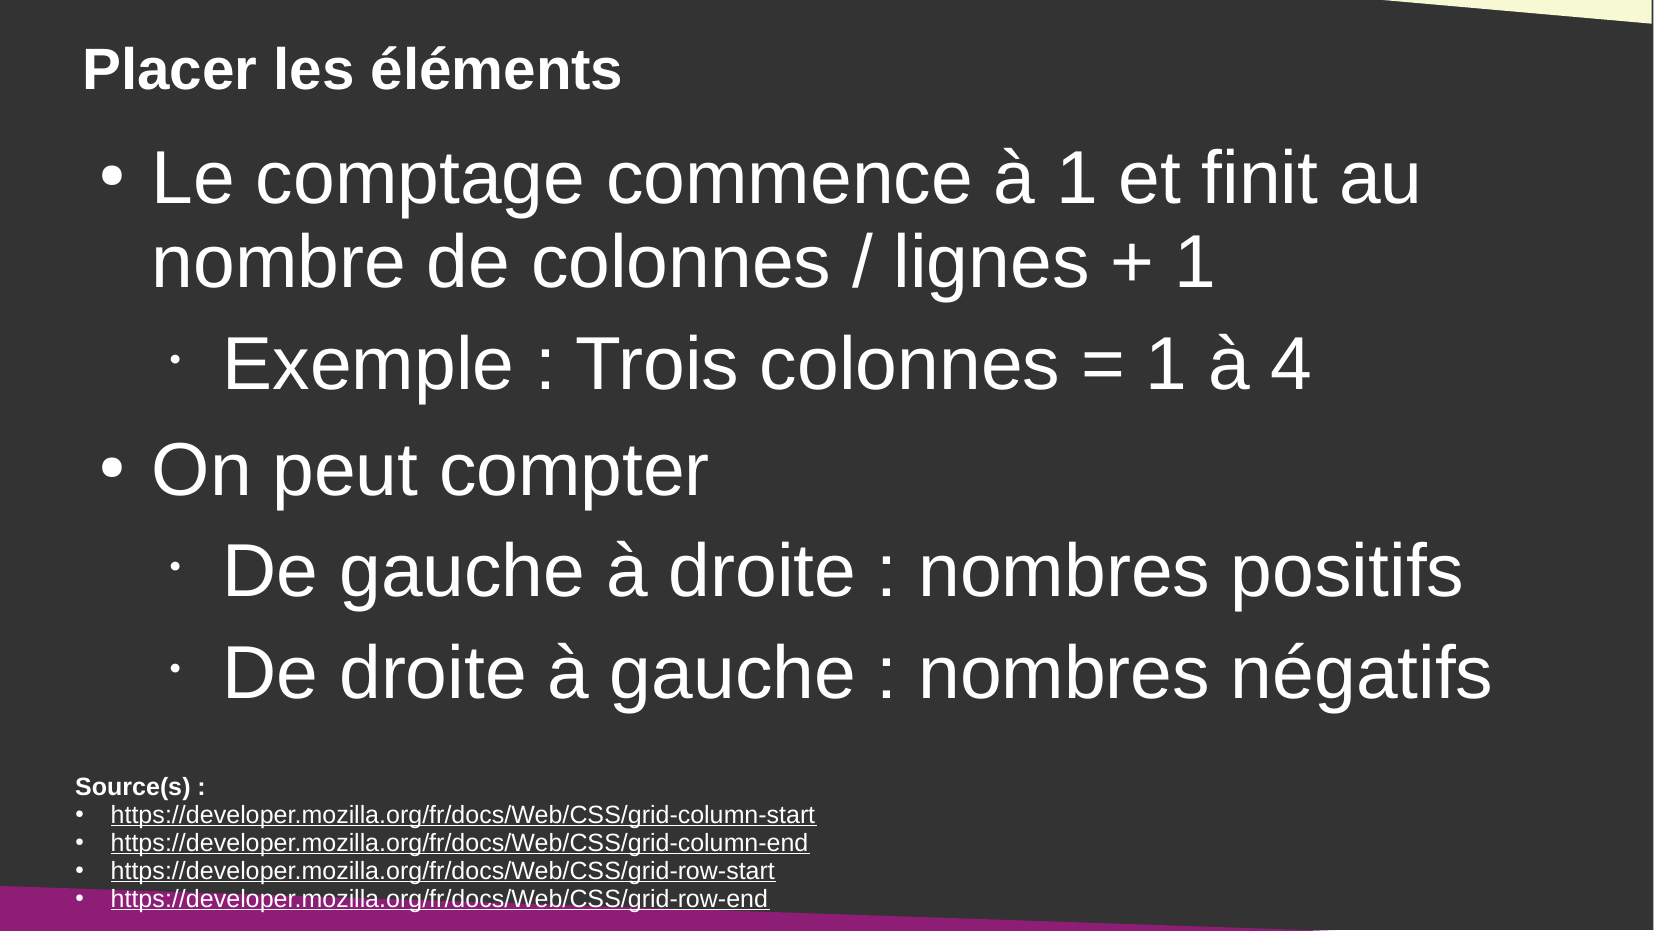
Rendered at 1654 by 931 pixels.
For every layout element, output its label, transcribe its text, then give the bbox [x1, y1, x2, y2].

text_box [0, 885, 1336, 931]
text_box [1382, 0, 1652, 24]
text_box Source(s) : https://developer.mozilla.org/fr/docs/Web/CSS/grid-column-start https://developer.mozilla.org/fr/docs/Web/CSS/grid-column-end https://developer.mozilla.org/fr/docs/Web/CSS/grid-row-start https://developer.mozilla.org/fr/docs/Web/CSS/grid-row-end [60, 765, 1546, 920]
list Le comptage commence à 1 et finit au nombre de colonnes / lignes + 1 Exemple : Trois colonnes = 1 à 4 On peut compter De gauche à droite : nombres positifs De droite à gauche : nombres négatifs [80, 135, 1620, 745]
title Placer les éléments [82, 37, 1571, 122]
